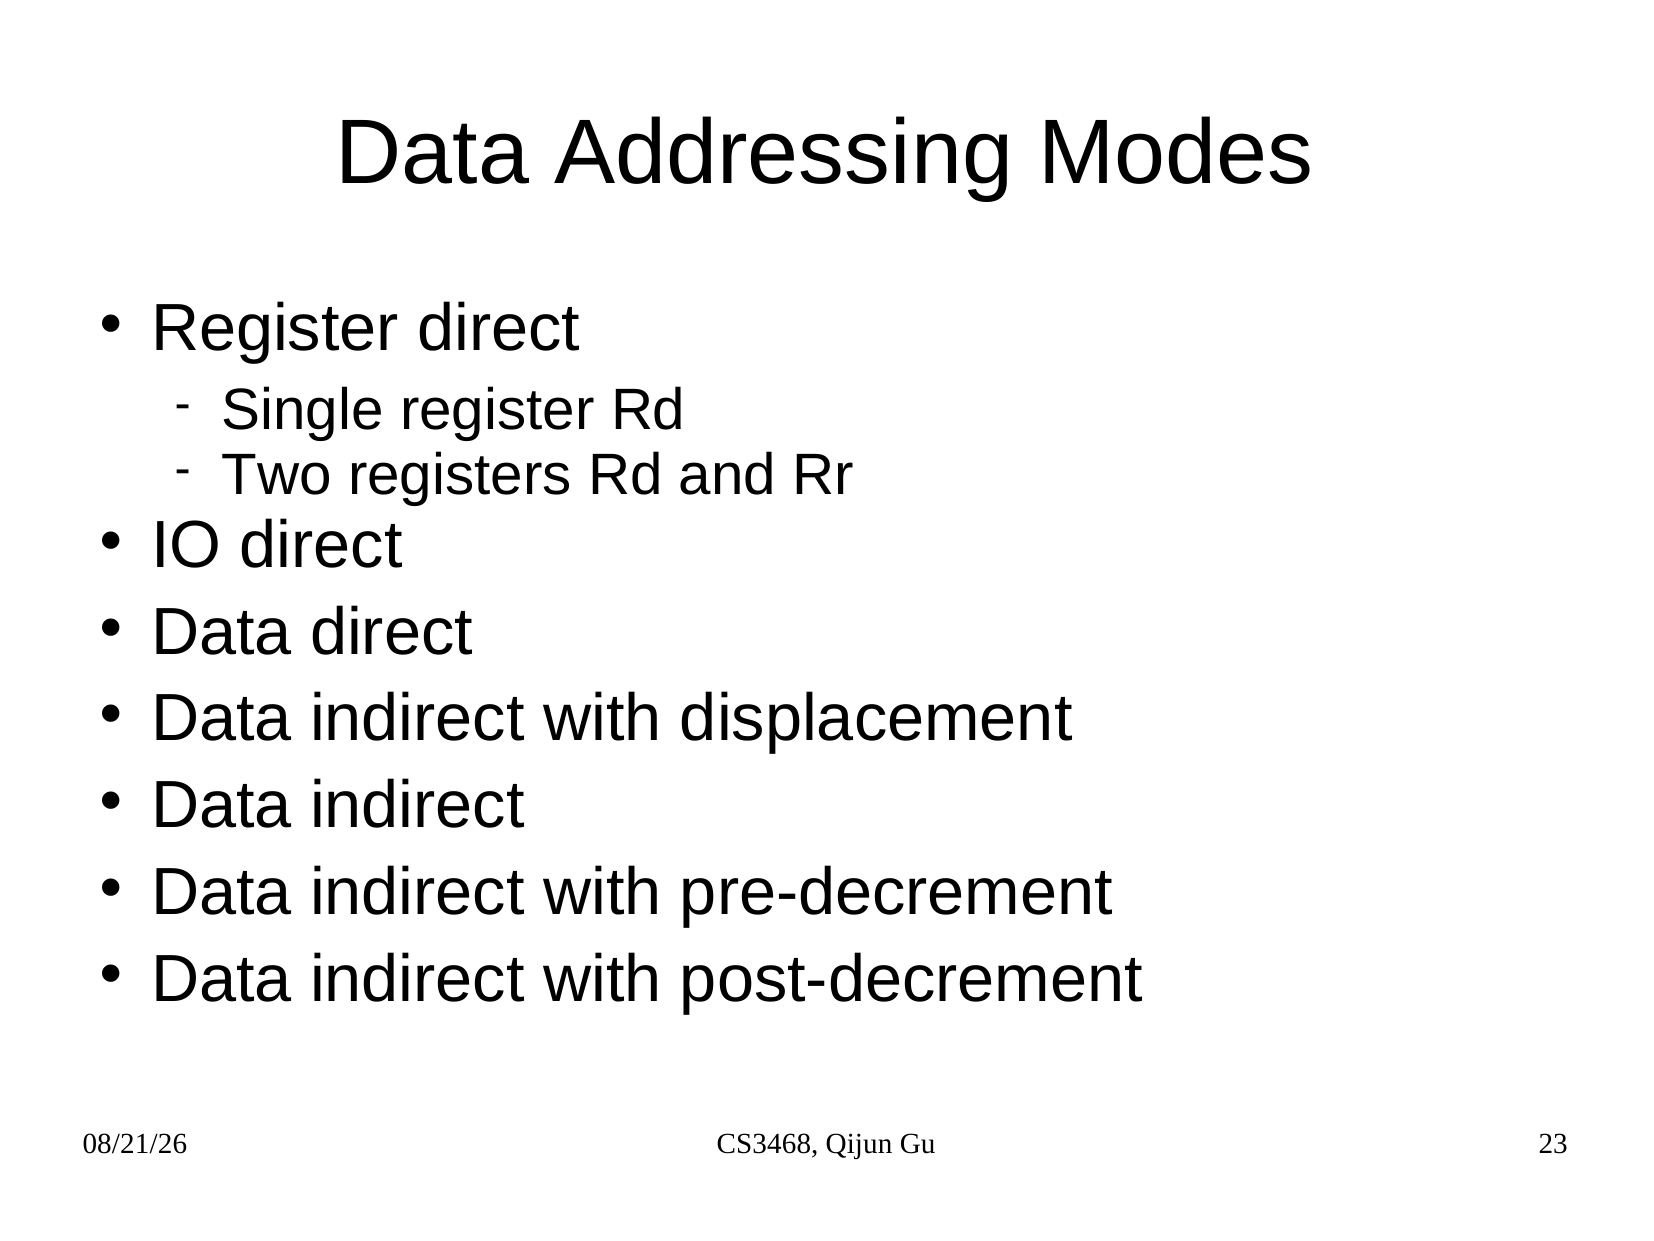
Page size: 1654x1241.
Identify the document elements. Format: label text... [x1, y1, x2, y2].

title Data Addressing Modes [82, 56, 1568, 247]
list Register direct Single register Rd Two registers Rd and Rr IO direct Data direct Data indirect with displacement Data indirect Data indirect with pre-decrement Data indirect with post-decrement [82, 290, 1568, 1092]
